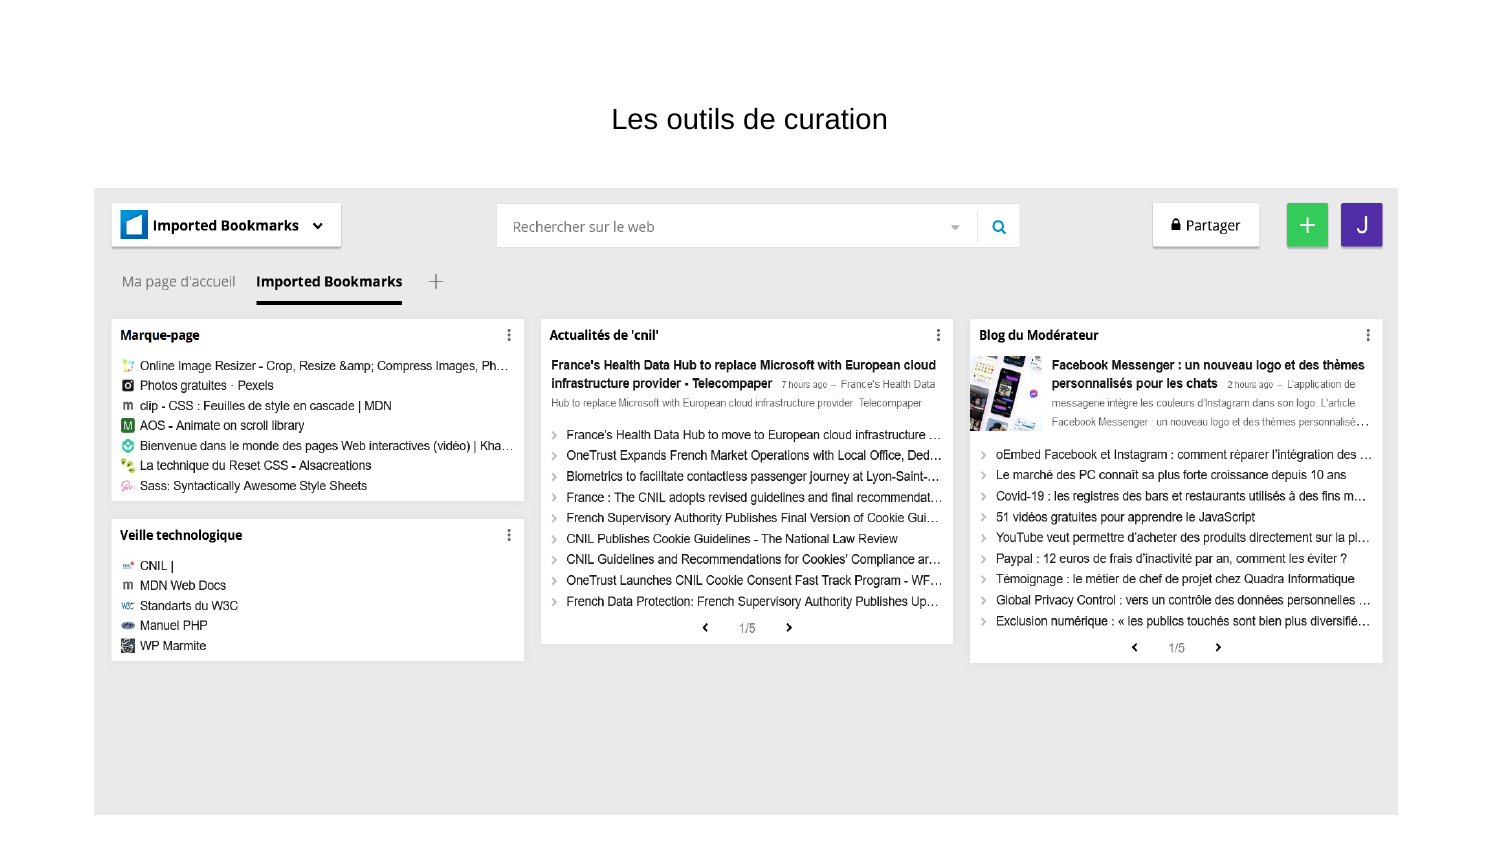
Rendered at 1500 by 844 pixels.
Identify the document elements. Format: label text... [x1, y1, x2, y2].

picture [94, 188, 1398, 815]
title Les outils de curation [51, 72, 1449, 167]
